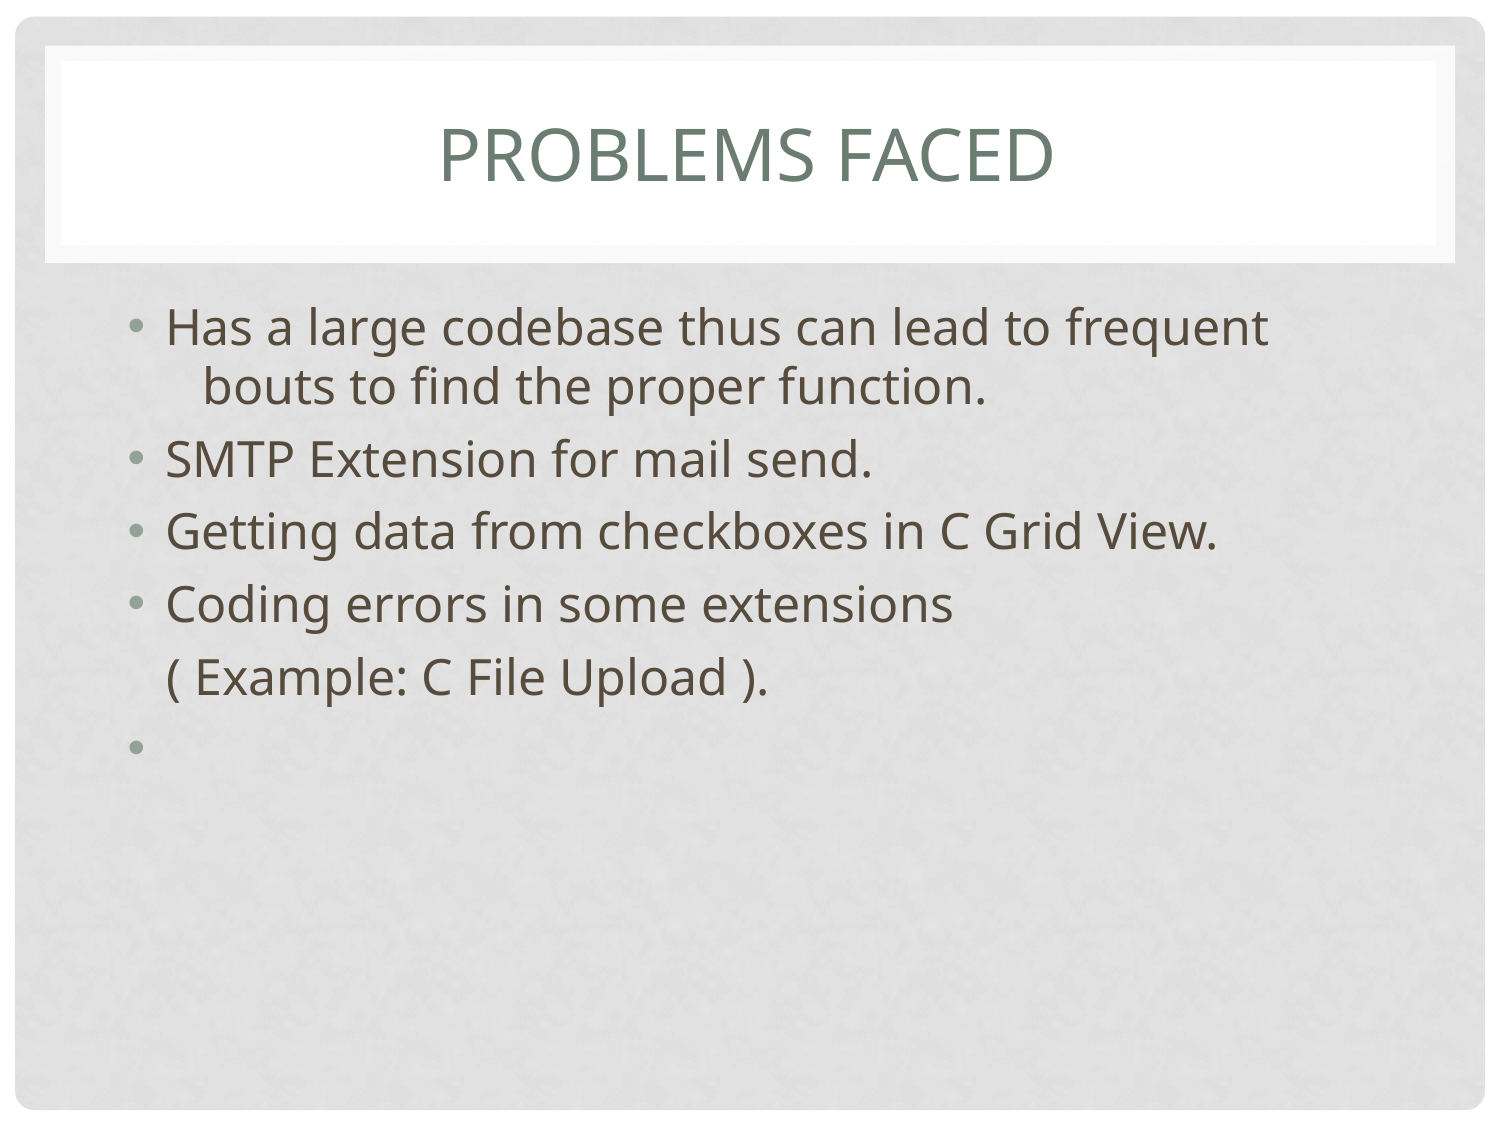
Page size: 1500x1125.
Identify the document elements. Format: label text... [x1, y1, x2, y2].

title Problems Faced [69, 66, 1426, 238]
list Has a large codebase thus can lead to frequent bouts to find the proper function. SMTP Extension for mail send. Getting data from checkboxes in C Grid View. Coding errors in some extensions ( Example: C File Upload ). [75, 287, 1426, 1005]
